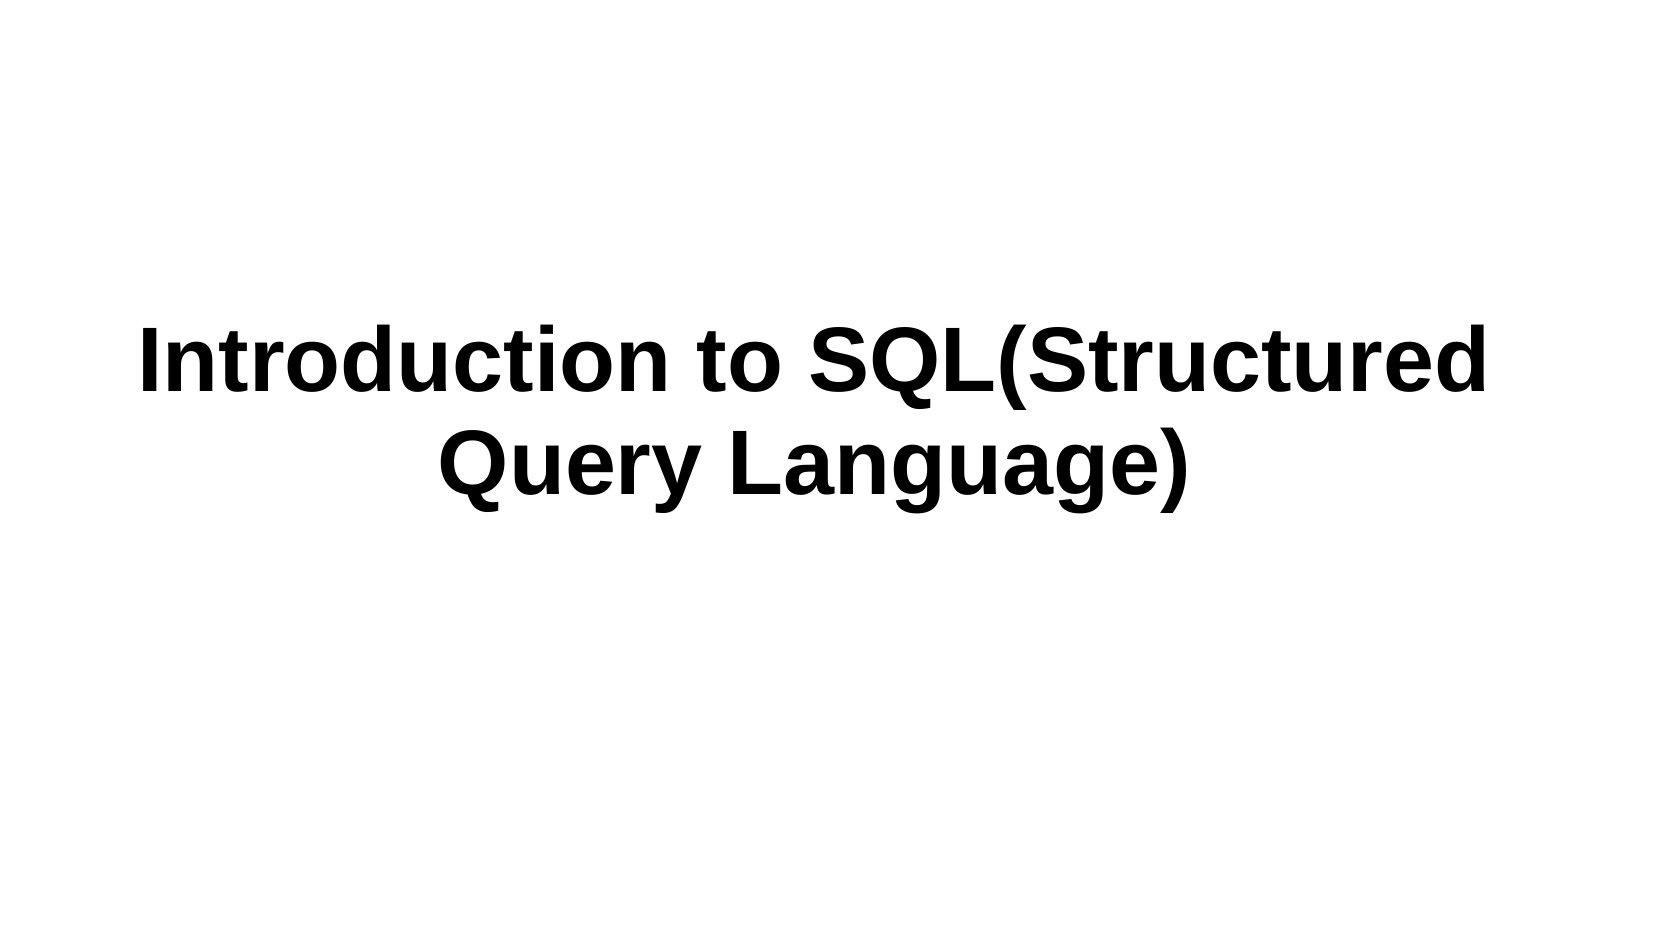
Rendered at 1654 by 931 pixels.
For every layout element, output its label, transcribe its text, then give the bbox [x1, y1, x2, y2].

subtitle Introduction to SQL(Structured Query Language) [70, 141, 1559, 682]
